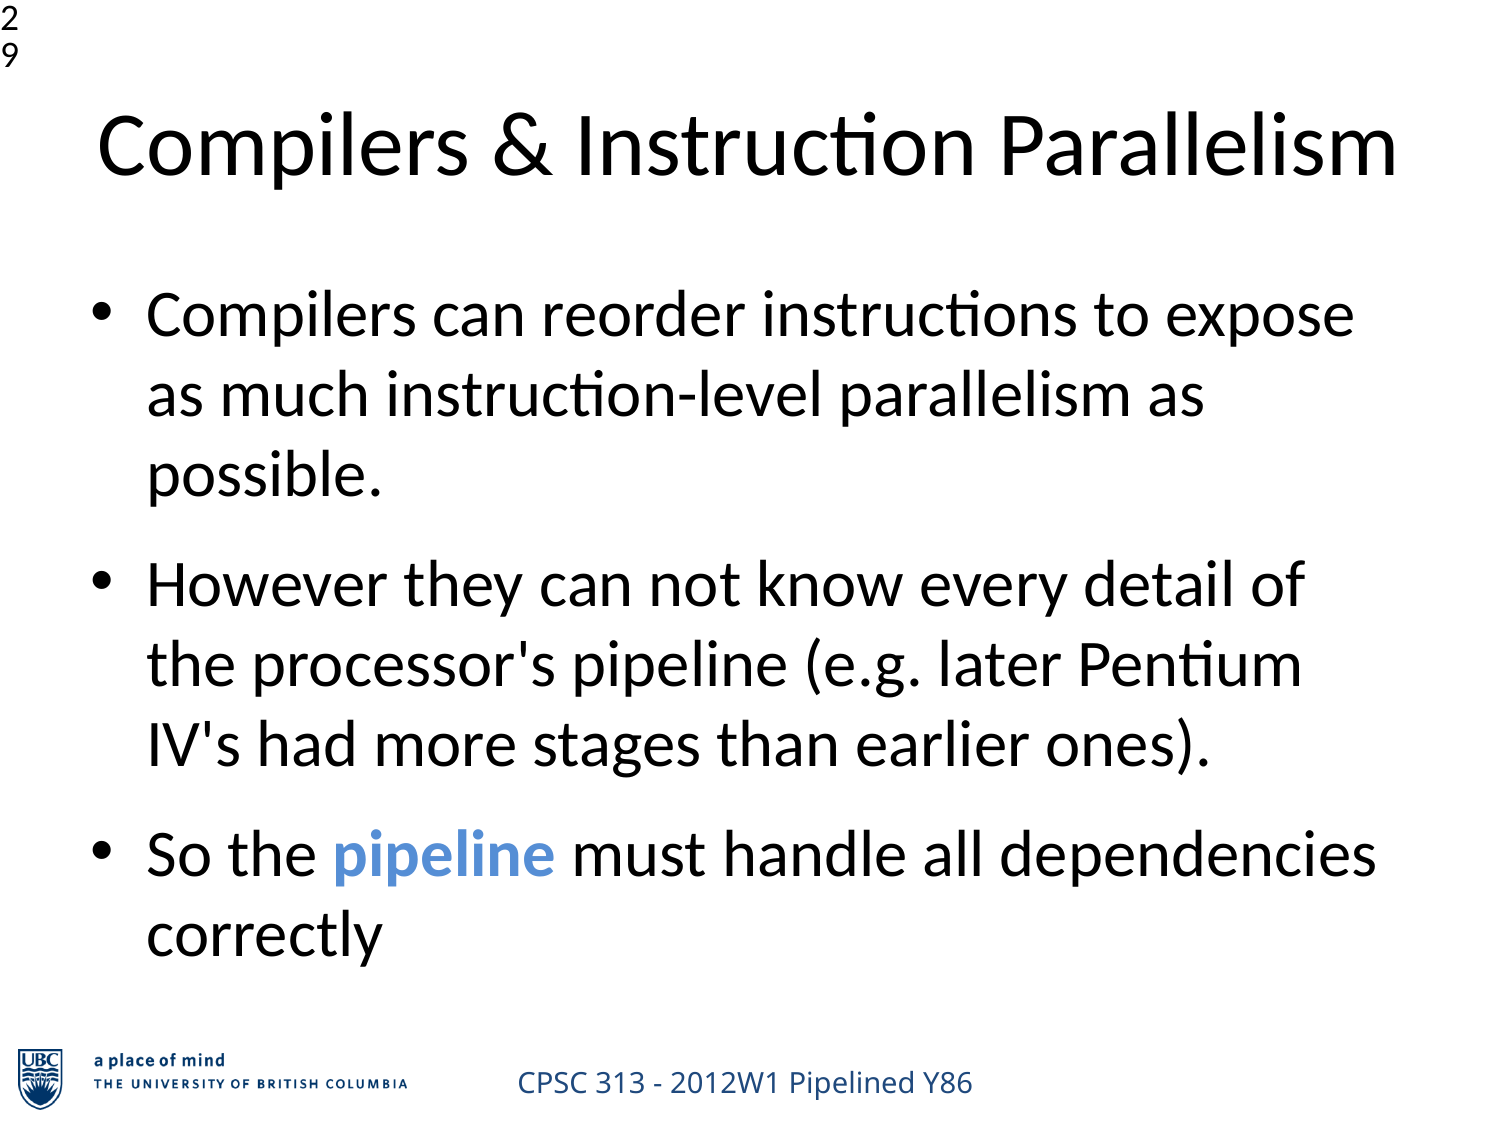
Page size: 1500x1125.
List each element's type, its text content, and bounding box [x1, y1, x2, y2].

list Compilers can reorder instructions to expose as much instruction-level parallelism as possible. However they can not know every detail of the processor's pipeline (e.g. later Pentium IV's had more stages than earlier ones). So the pipeline must handle all dependencies correctly [75, 262, 1425, 1005]
picture [18, 1049, 407, 1110]
title Compilers & Instruction Parallelism [75, 45, 1425, 233]
